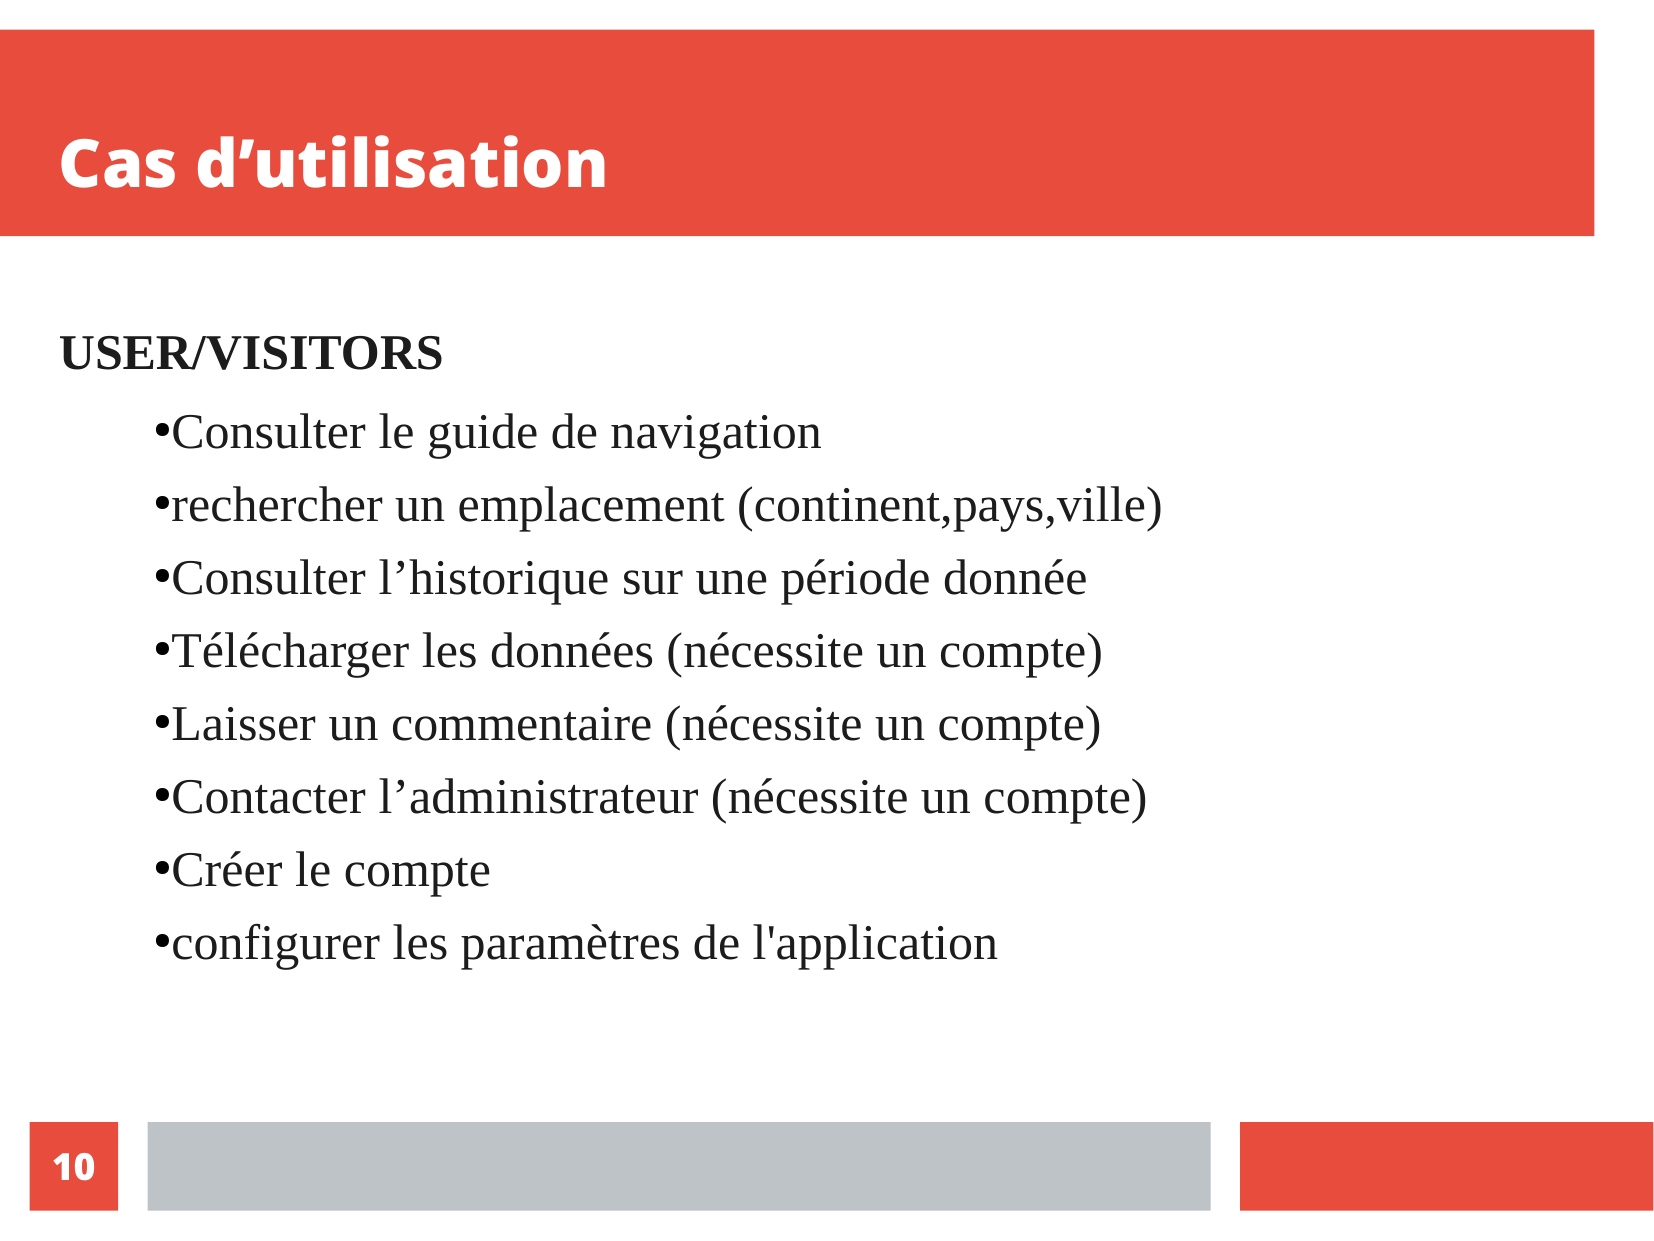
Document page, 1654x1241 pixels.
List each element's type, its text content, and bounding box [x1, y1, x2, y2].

title Cas d’utilisation [59, 59, 1595, 207]
list USER/VISITORS Consulter le guide de navigation rechercher un emplacement (continent,pays,ville) Consulter l’historique sur une période donnée Télécharger les données (nécessite un compte) Laisser un commentaire (nécessite un compte) Contacter l’administrateur (nécessite un compte) Créer le compte configurer les paramètres de l'application [59, 324, 1565, 1093]
